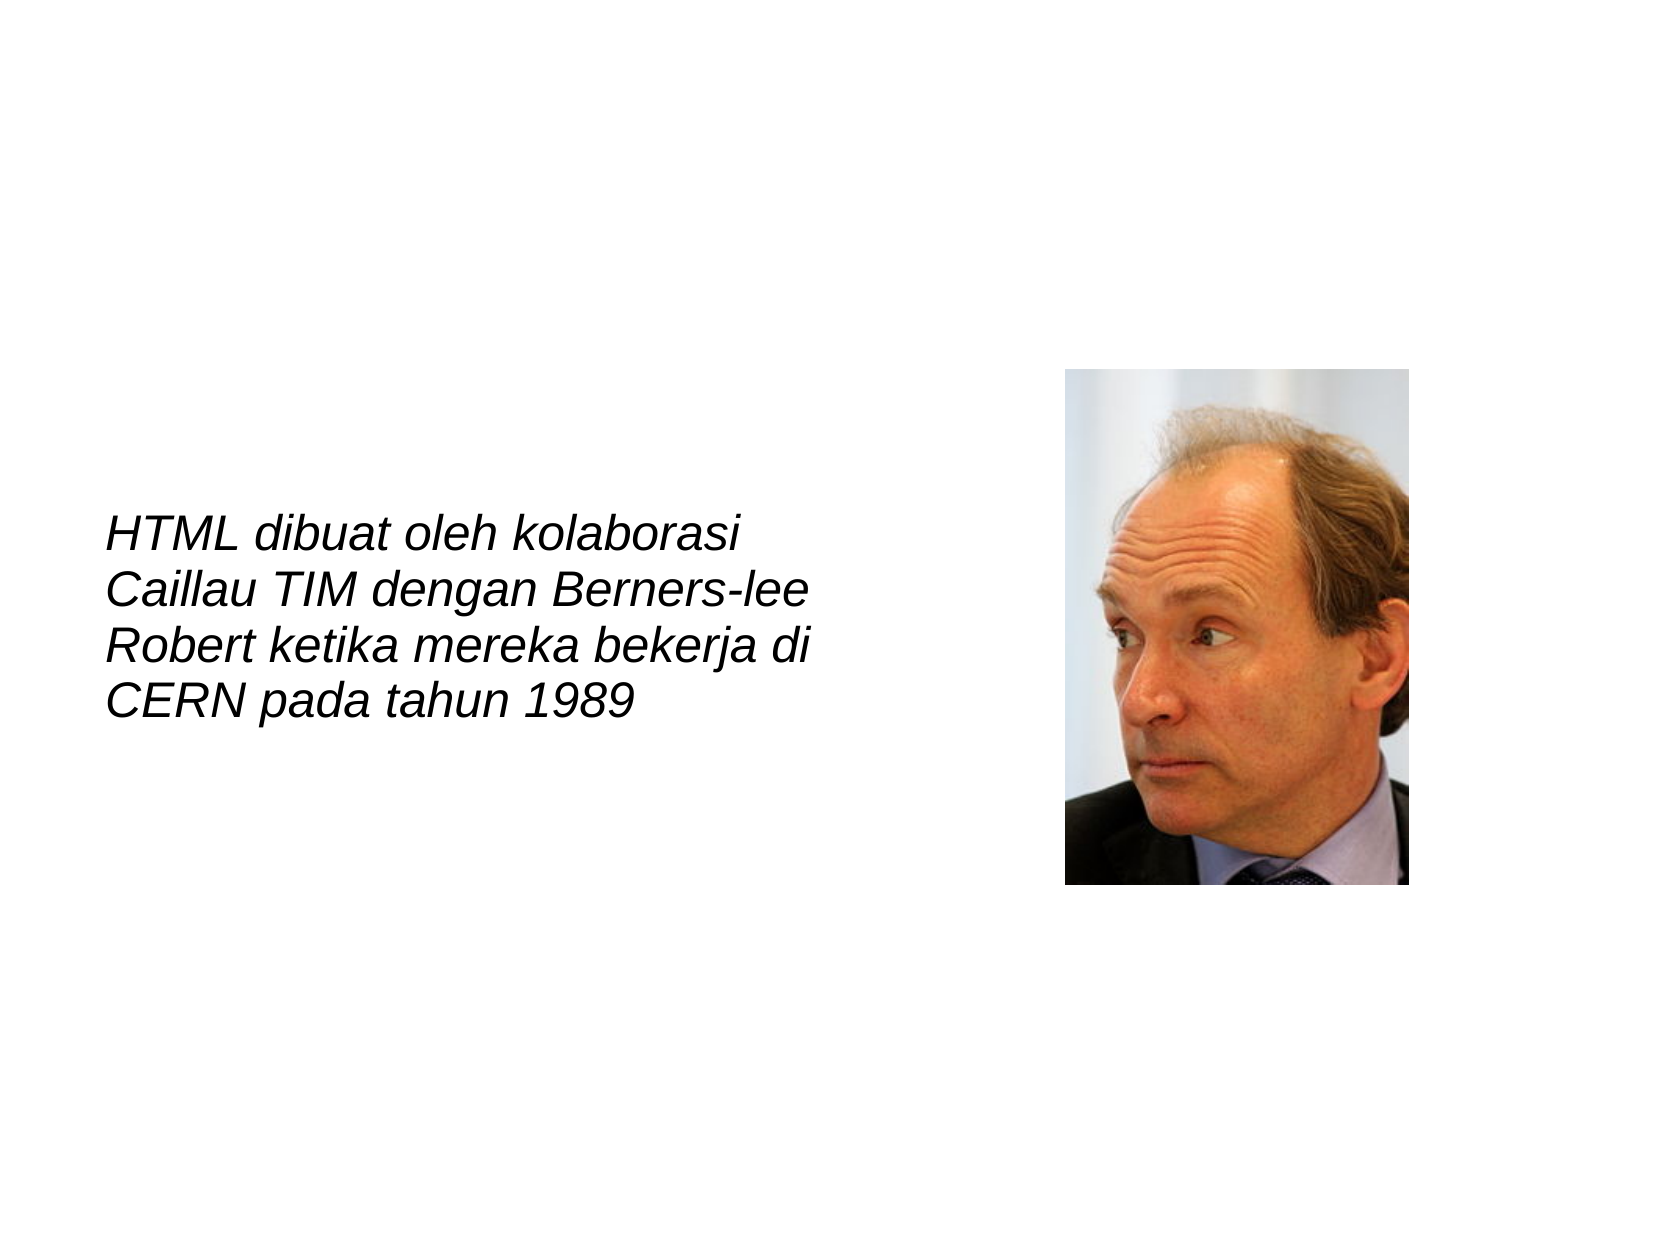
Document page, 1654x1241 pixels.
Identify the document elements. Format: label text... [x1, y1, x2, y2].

picture [1065, 369, 1409, 886]
text_box HTML dibuat oleh kolaborasi Caillau TIM dengan Berners-lee Robert ketika mereka bekerja di CERN pada tahun 1989 [105, 480, 904, 754]
